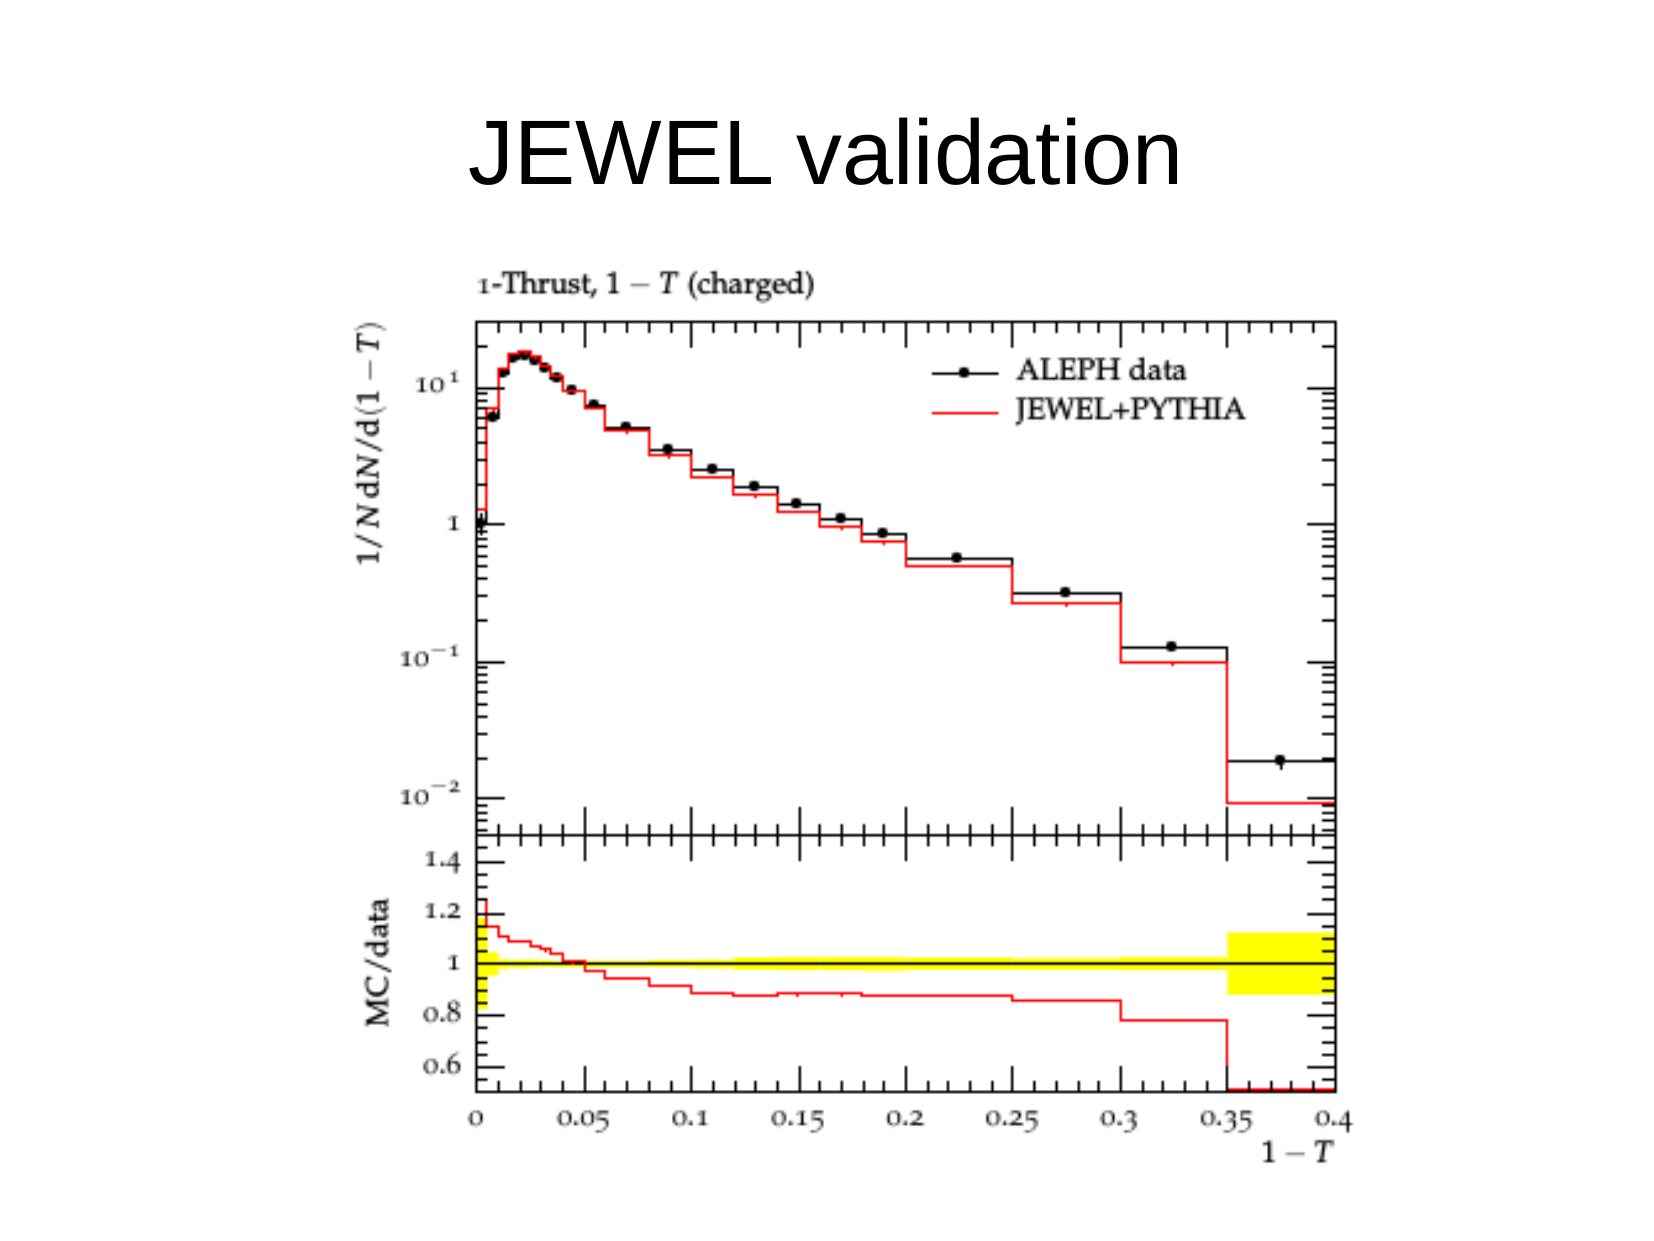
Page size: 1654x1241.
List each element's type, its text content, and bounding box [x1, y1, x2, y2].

title JEWEL validation [82, 49, 1571, 257]
picture [271, 230, 1382, 1205]
